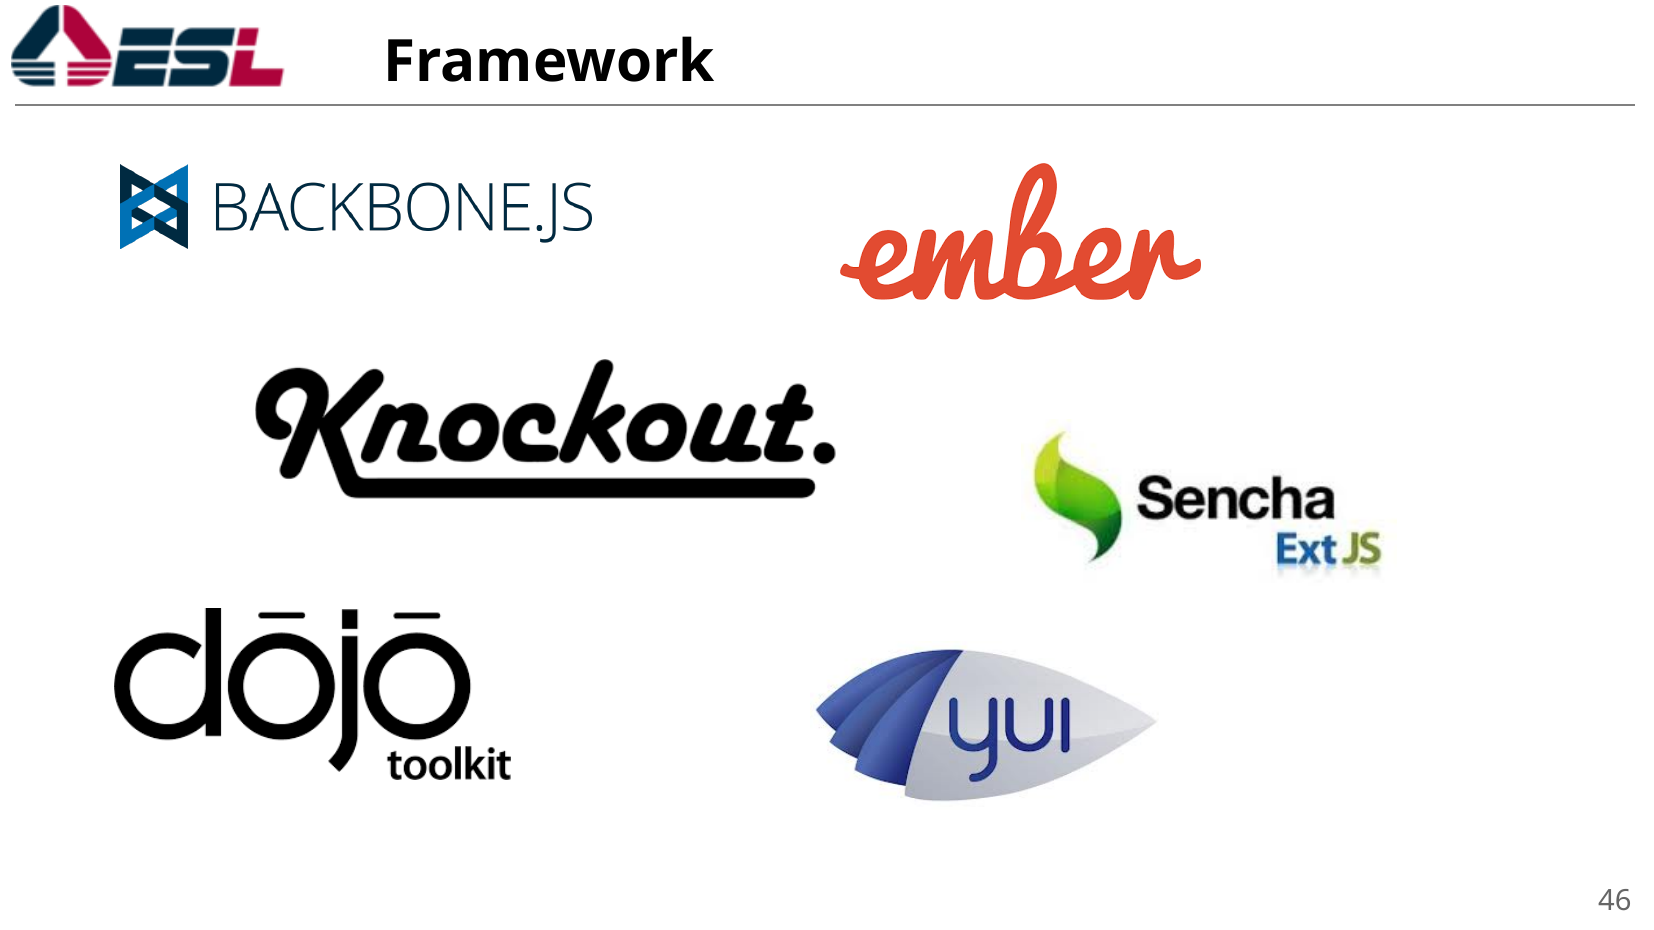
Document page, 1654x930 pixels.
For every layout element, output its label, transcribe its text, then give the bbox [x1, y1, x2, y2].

picture [810, 641, 1163, 811]
picture [120, 164, 592, 249]
picture [114, 608, 511, 781]
title Framework [335, 0, 1653, 103]
picture [11, 5, 288, 90]
picture [255, 359, 837, 505]
picture [840, 163, 1201, 301]
picture [1021, 419, 1397, 586]
